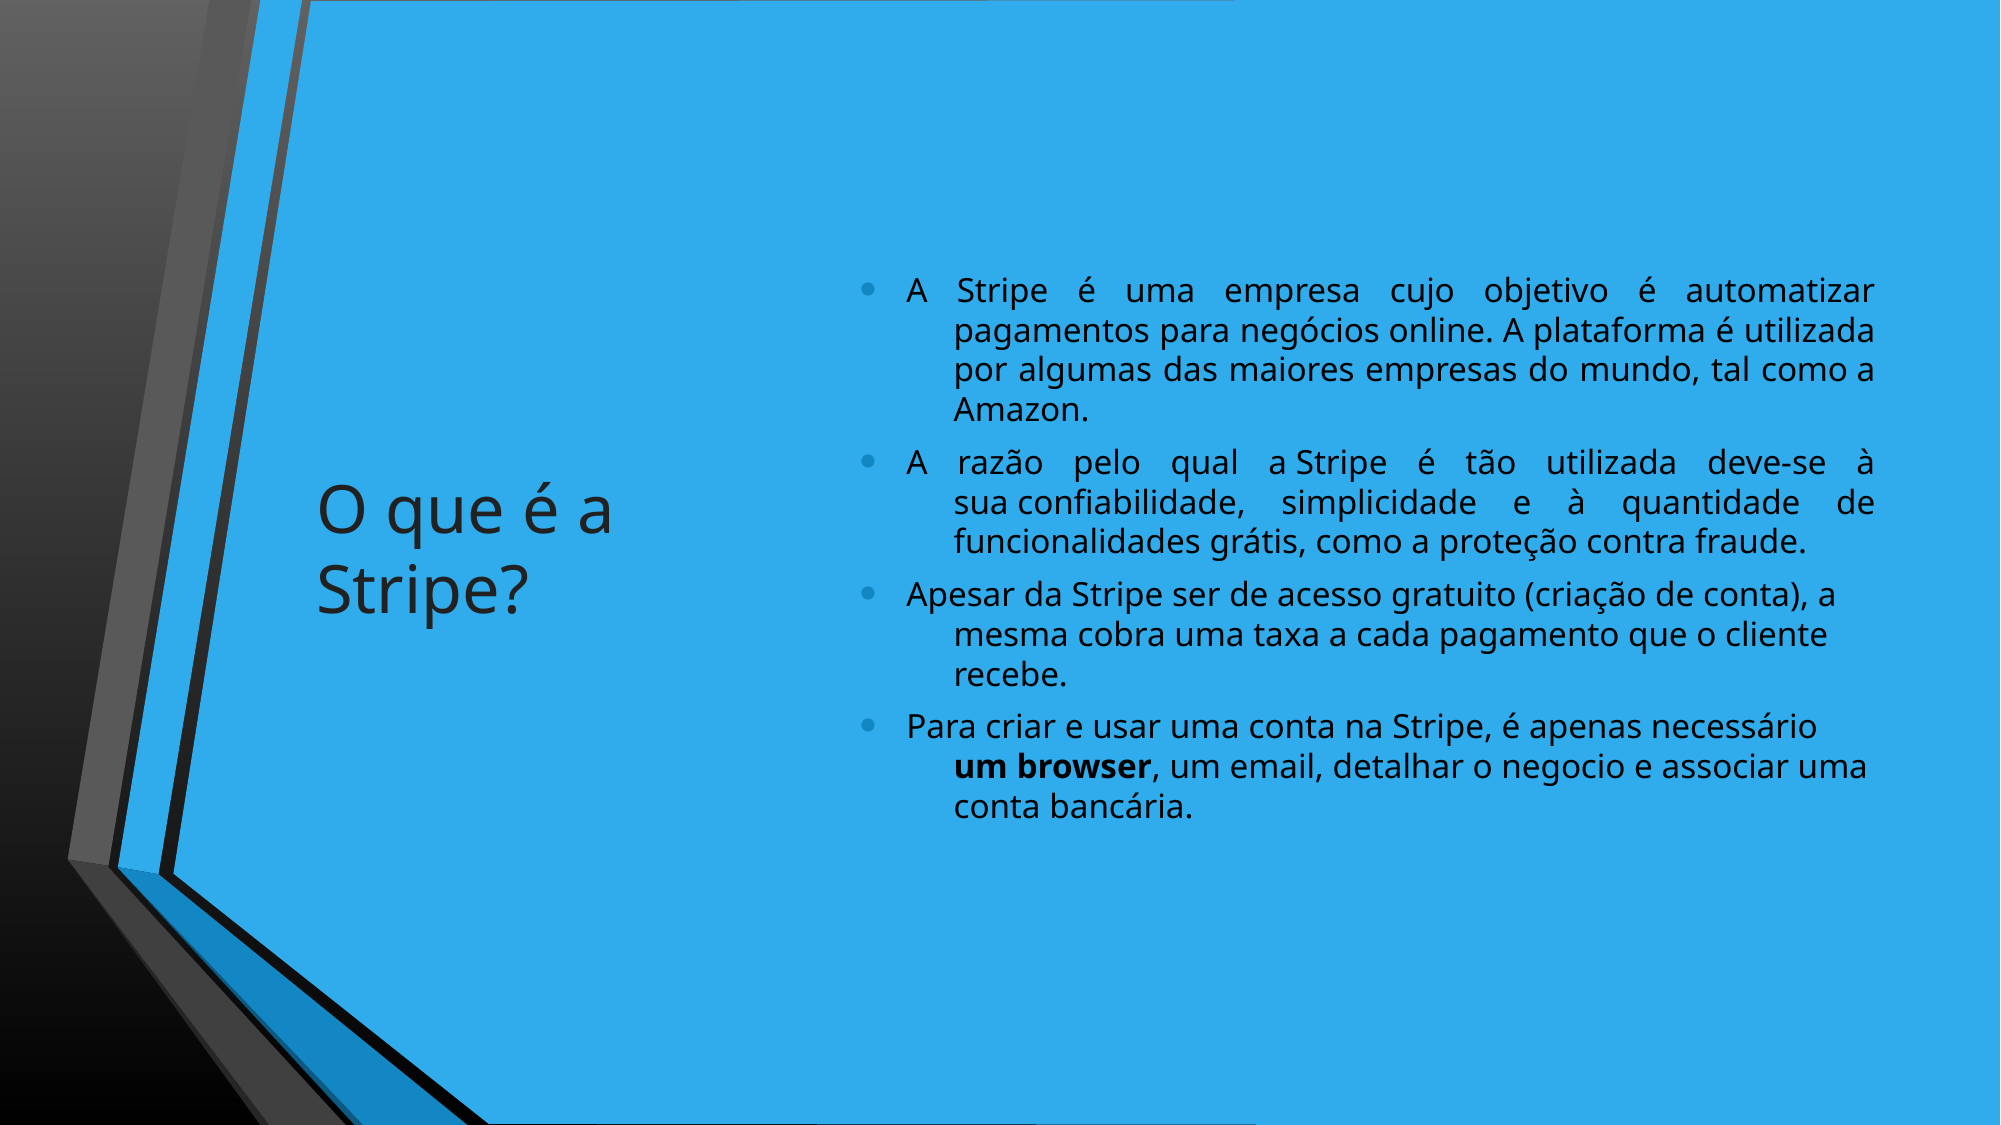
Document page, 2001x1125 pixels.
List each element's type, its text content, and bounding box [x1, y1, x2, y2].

list A Stripe é uma empresa cujo objetivo é automatizar pagamentos para negócios online. A plataforma é utilizada por algumas das maiores empresas do mundo, tal como a Amazon. A razão pelo qual a Stripe é tão utilizada deve-se à sua confiabilidade, simplicidade e à quantidade de funcionalidades grátis, como a proteção contra fraude. Apesar da Stripe ser de acesso gratuito (criação de conta), a mesma cobra uma taxa a cada pagamento que o cliente recebe. Para criar e usar uma conta na Stripe, é apenas necessário um browser, um email, detalhar o negocio e associar uma conta bancária. [844, 175, 1892, 918]
title O que é a Stripe? [301, 175, 801, 918]
text_box [0, 0, 2000, 1125]
